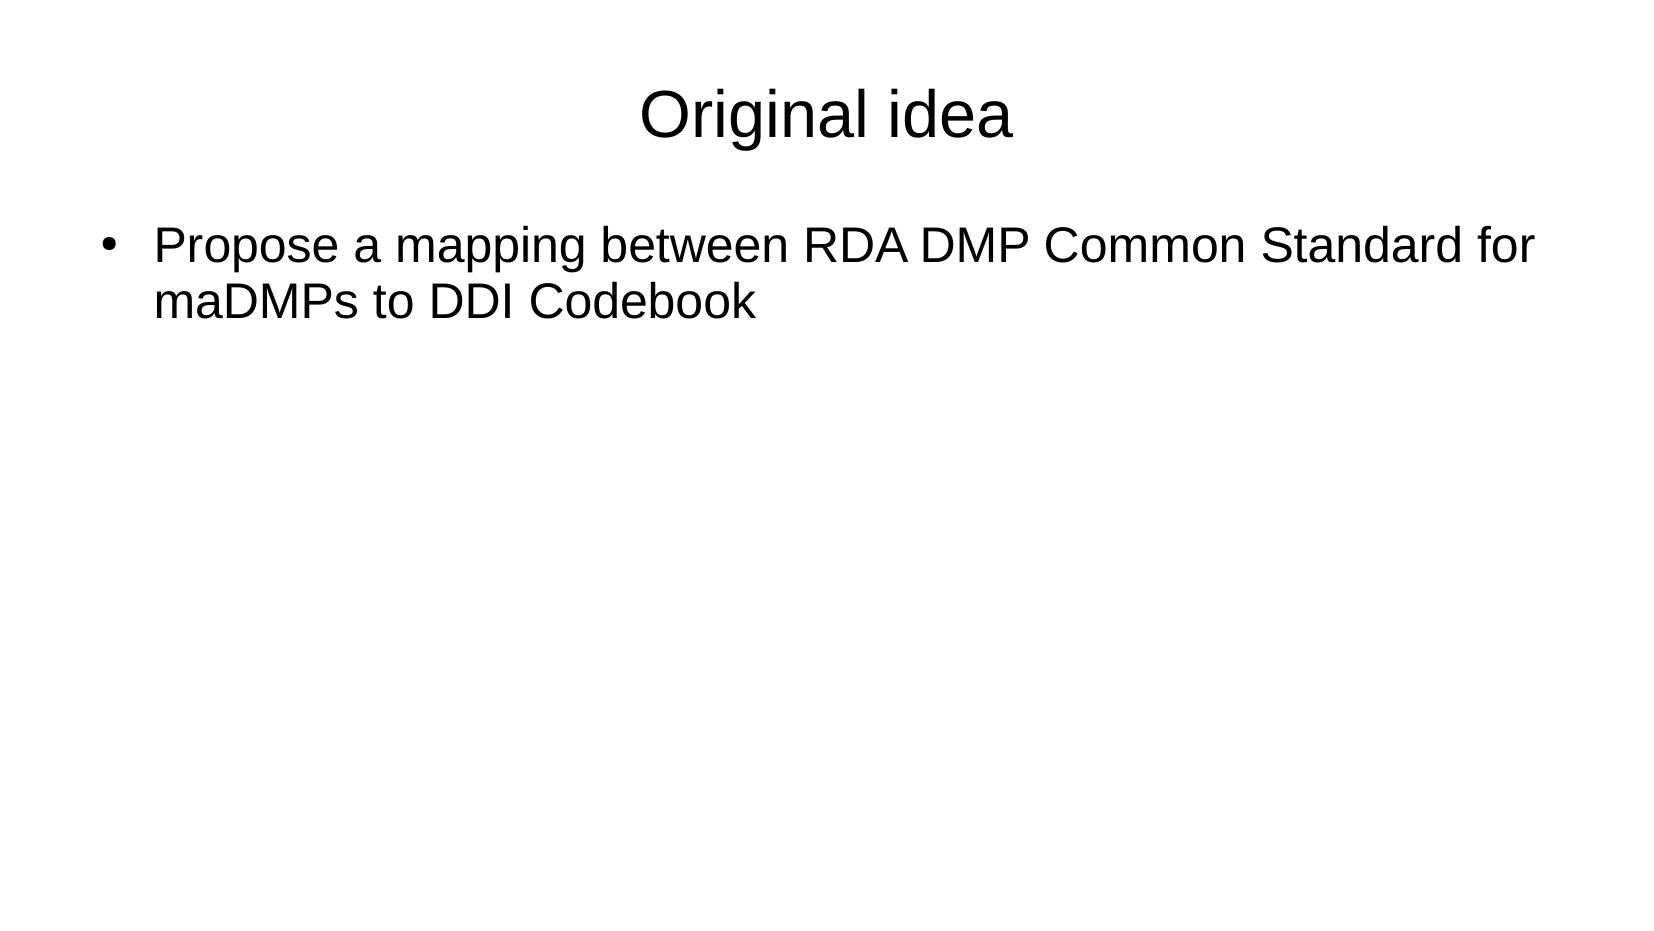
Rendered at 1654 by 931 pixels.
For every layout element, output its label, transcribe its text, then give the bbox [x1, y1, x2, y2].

list Propose a mapping between RDA DMP Common Standard for maDMPs to DDI Codebook [82, 217, 1571, 758]
title Original idea [82, 37, 1571, 193]
